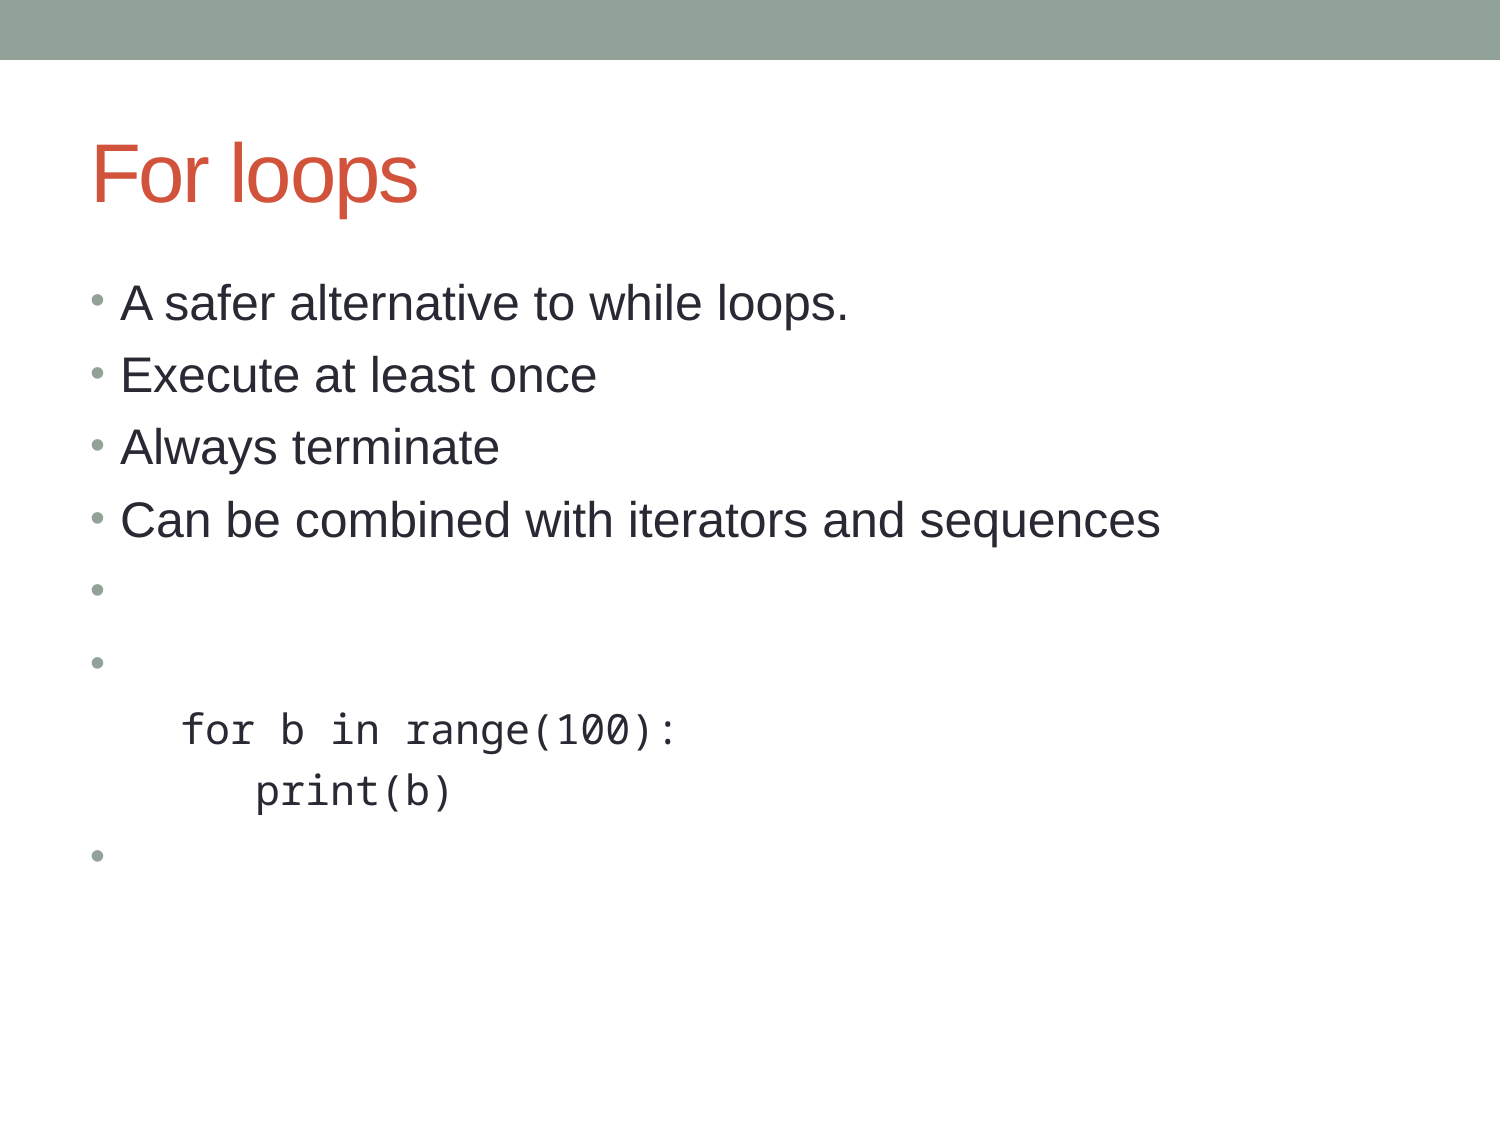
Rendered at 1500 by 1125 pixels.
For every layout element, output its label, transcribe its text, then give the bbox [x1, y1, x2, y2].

list A safer alternative to while loops. Execute at least once Always terminate Can be combined with iterators and sequences for b in range(100): print(b) [75, 262, 1426, 1063]
title For loops [75, 87, 1426, 251]
